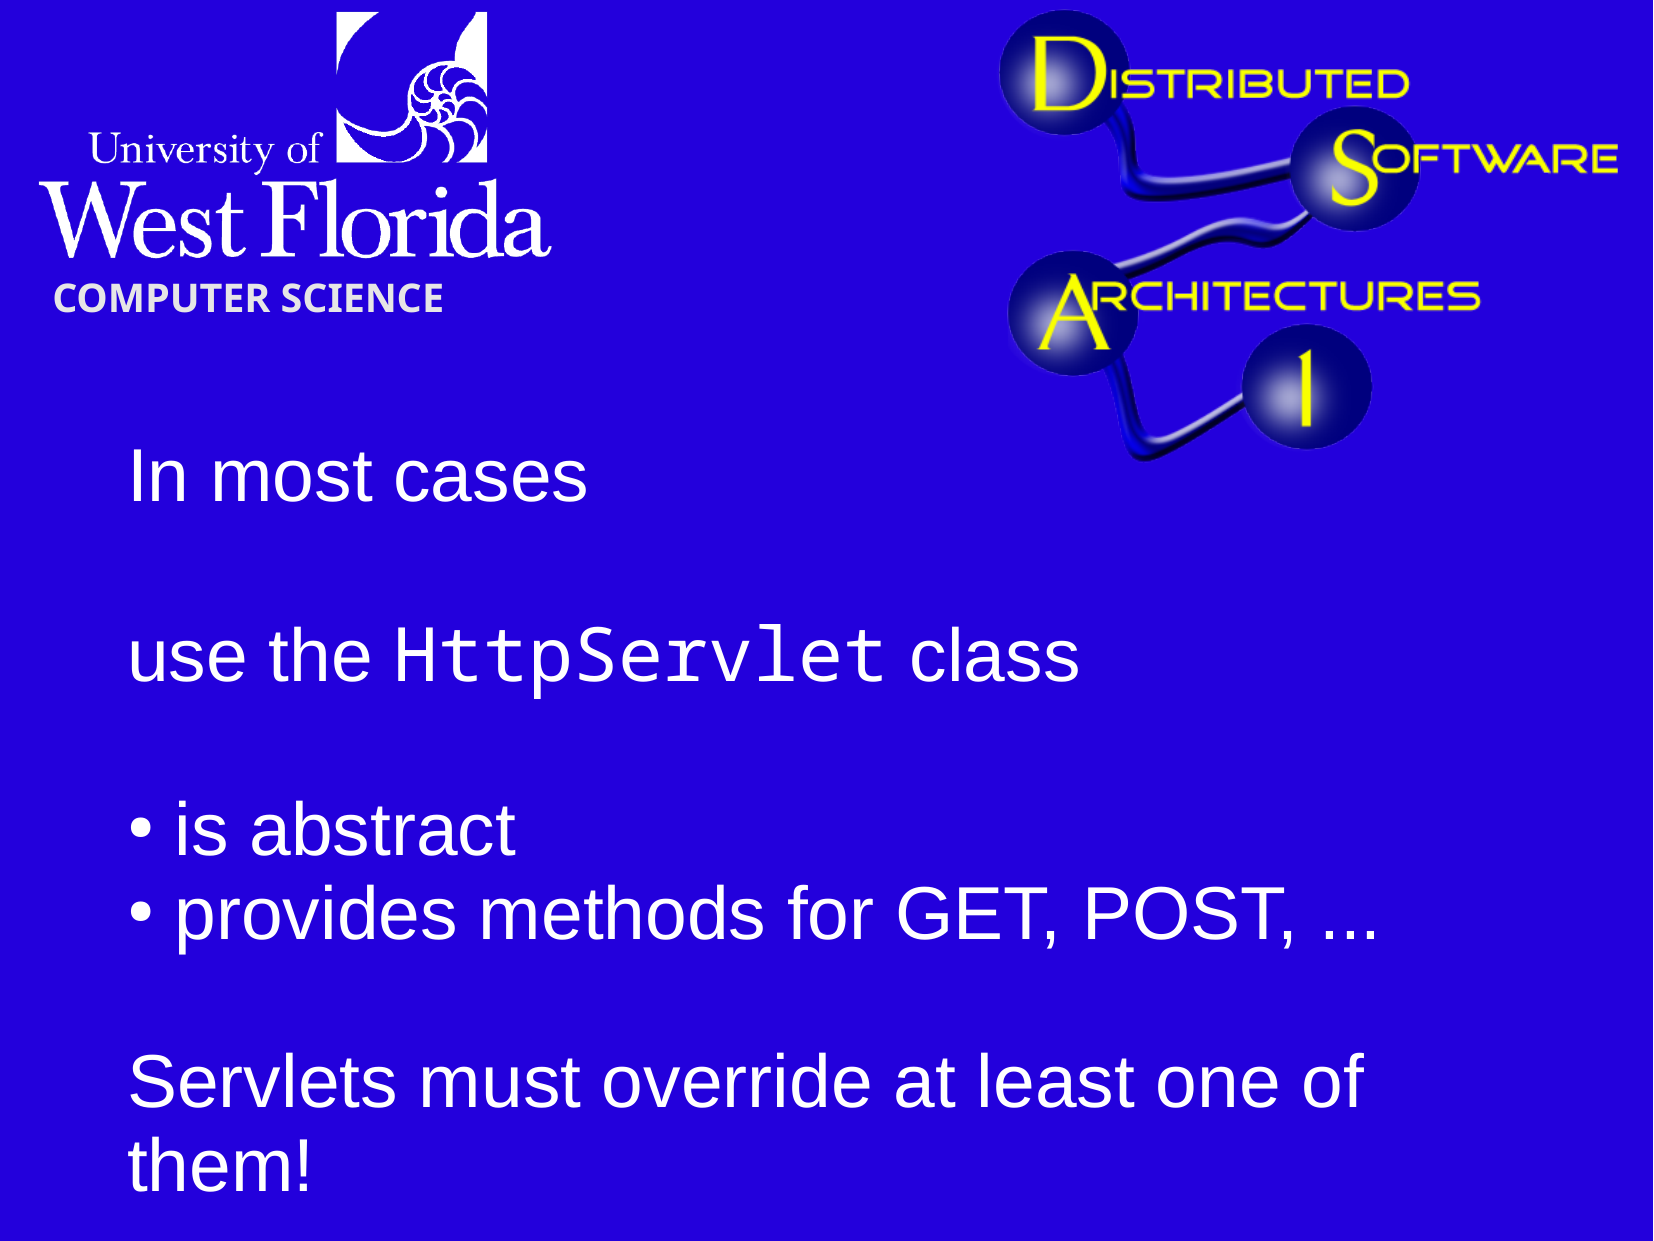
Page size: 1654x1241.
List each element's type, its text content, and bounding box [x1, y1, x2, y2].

picture [37, 0, 559, 262]
picture [910, 0, 1653, 506]
text_box COMPUTER SCIENCE [37, 262, 563, 334]
text_box In most cases use the HttpServlet class is abstract provides methods for GET, POST, ... Servlets must override at least one of them! [112, 426, 1426, 1201]
